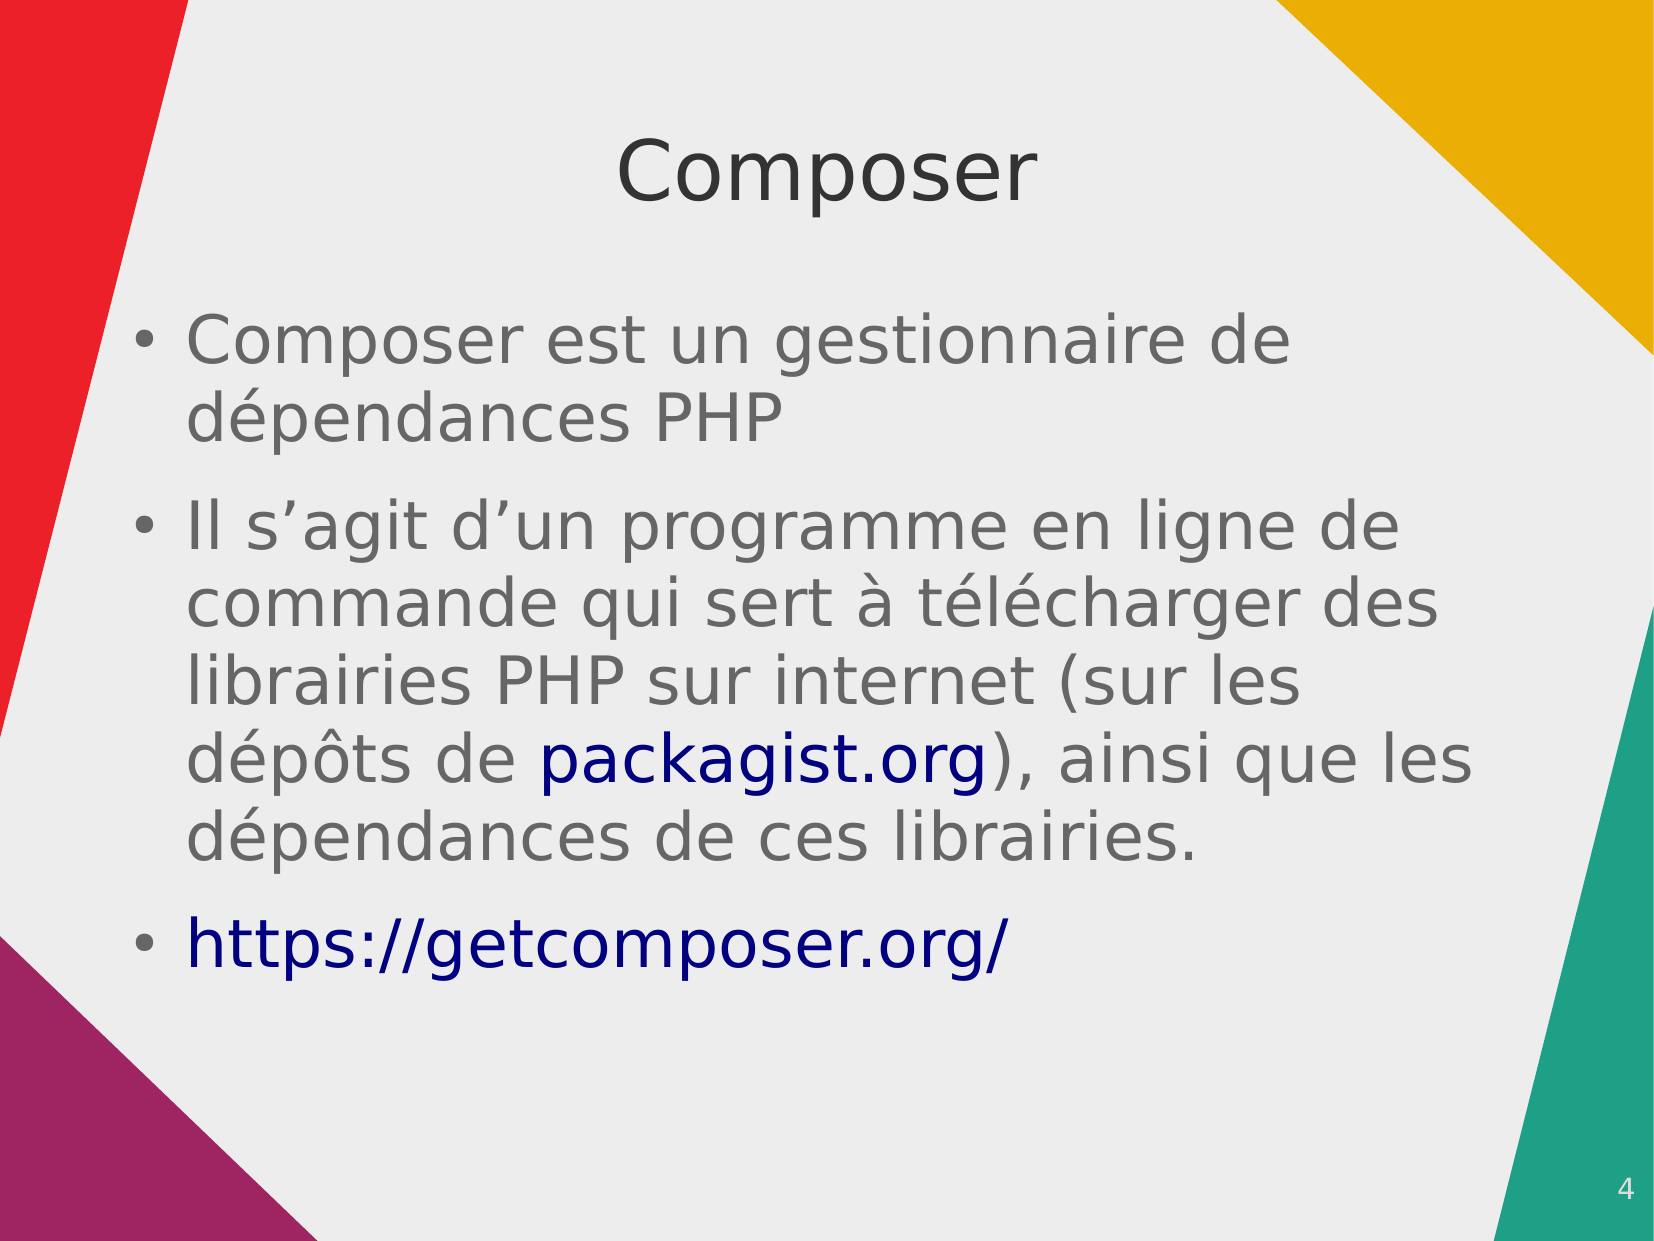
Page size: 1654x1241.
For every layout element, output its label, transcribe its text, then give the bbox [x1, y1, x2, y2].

list Composer est un gestionnaire de dépendances PHP Il s’agit d’un programme en ligne de commande qui sert à télécharger des librairies PHP sur internet (sur les dépôts de packagist.org), ainsi que les dépendances de ces librairies. https://getcomposer.org/ [114, 302, 1539, 1033]
title Composer [114, 73, 1539, 271]
